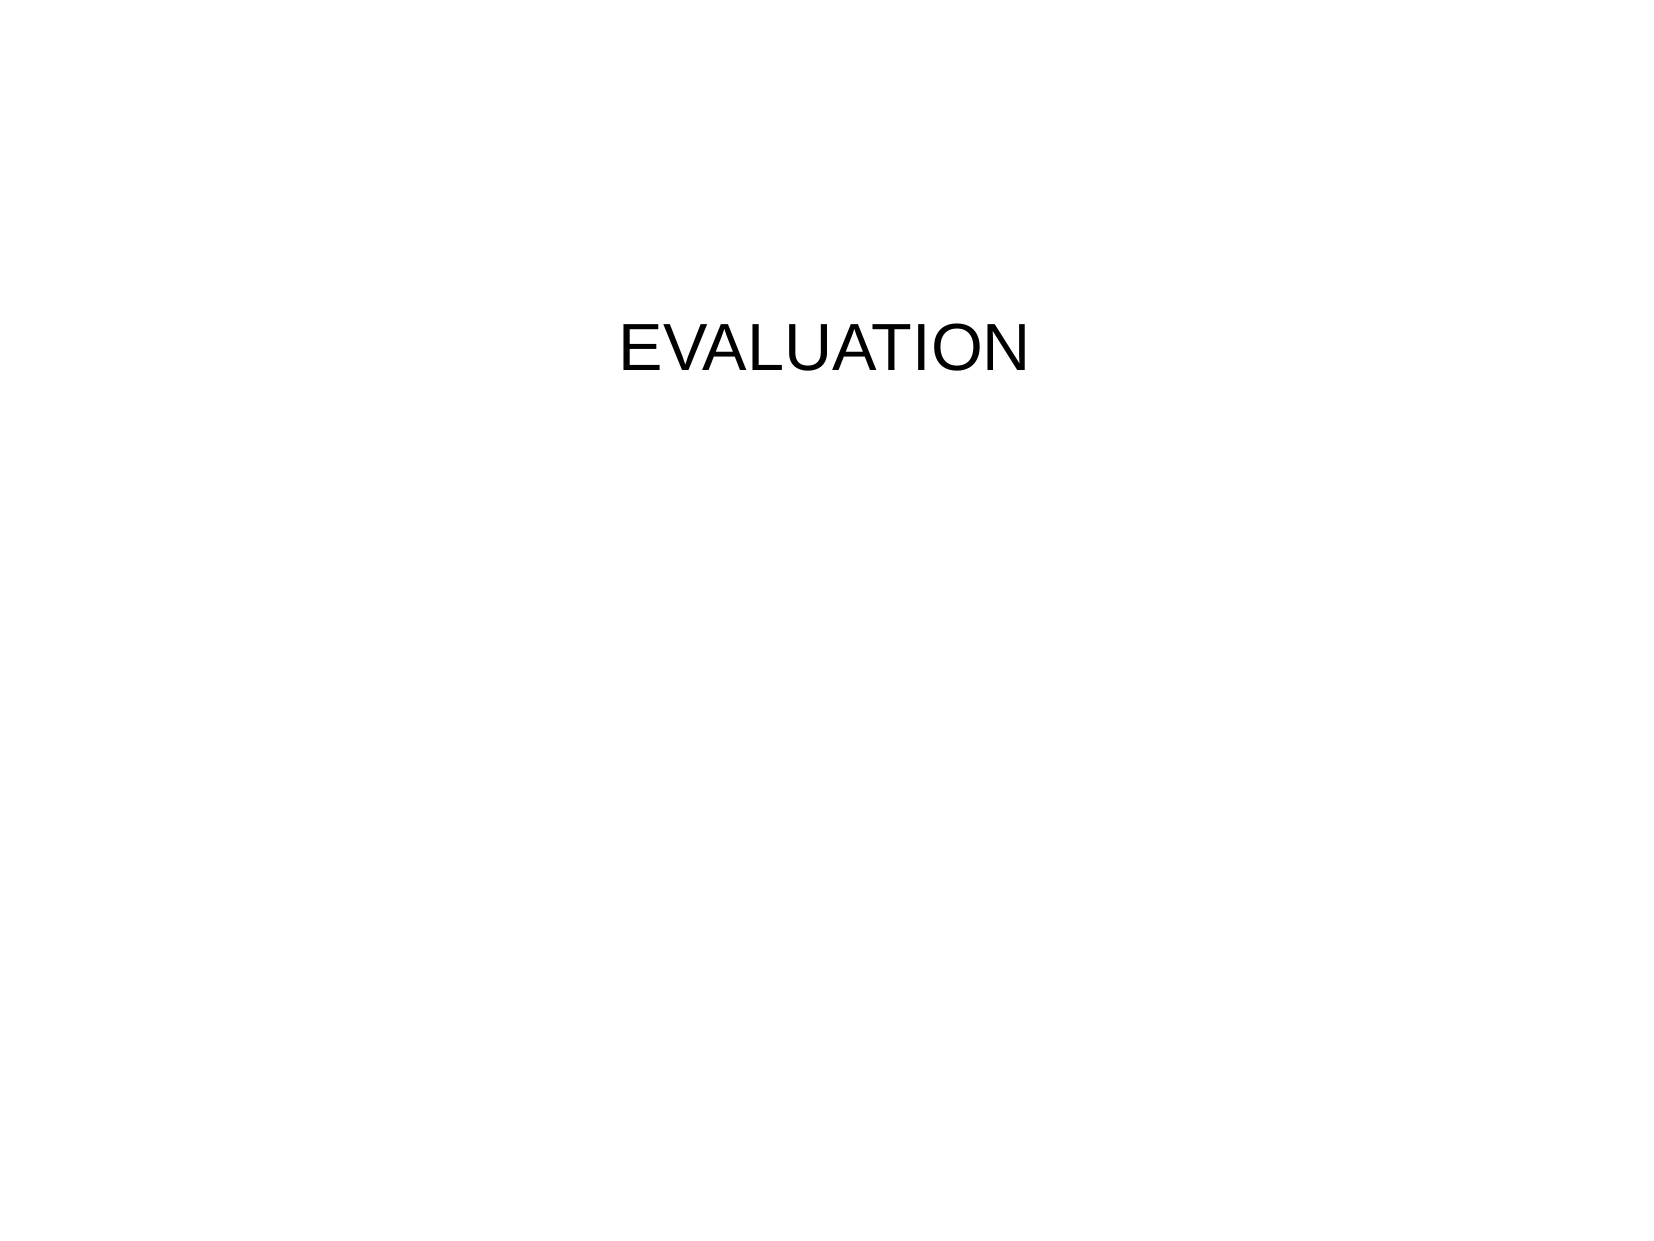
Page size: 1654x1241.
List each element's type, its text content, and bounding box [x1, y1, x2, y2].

subtitle EVALUATION [37, 7, 1613, 1233]
